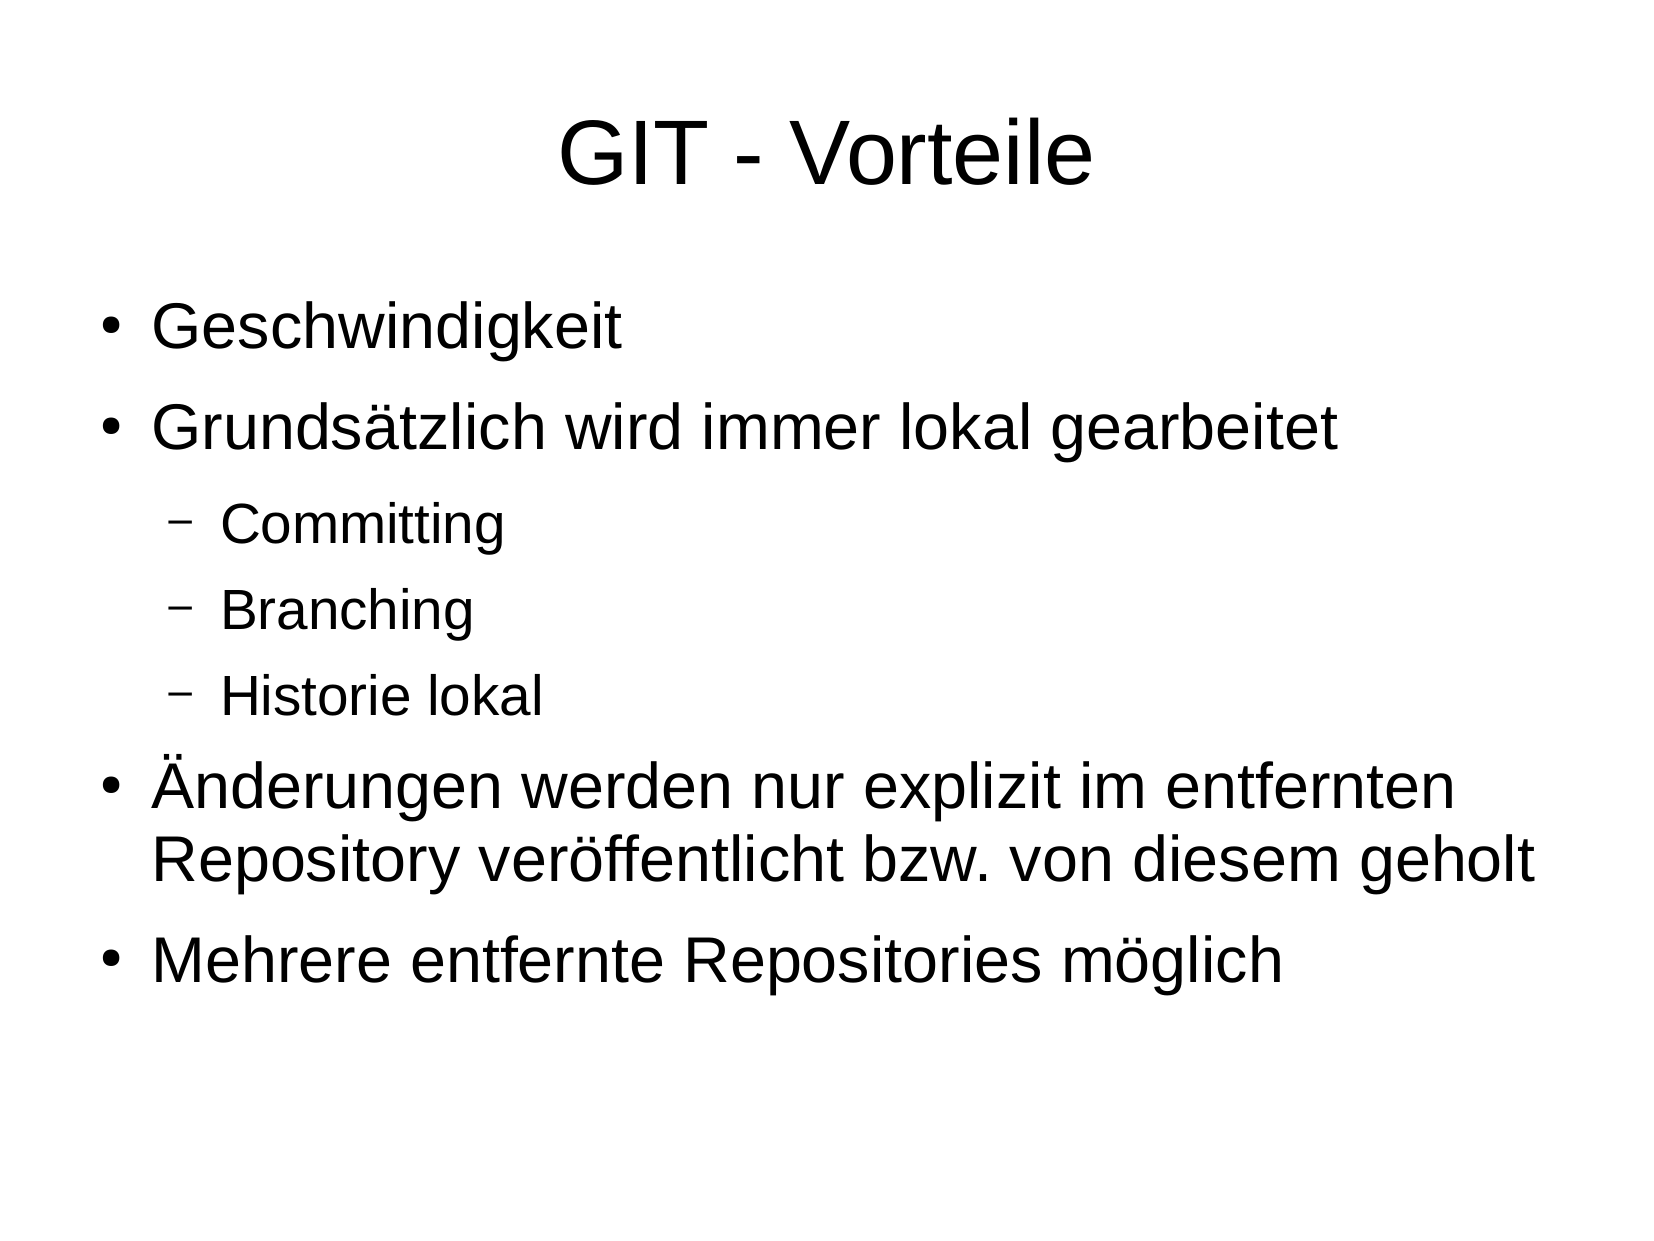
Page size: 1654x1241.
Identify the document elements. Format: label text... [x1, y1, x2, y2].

title GIT - Vorteile [82, 49, 1571, 257]
list Geschwindigkeit Grundsätzlich wird immer lokal gearbeitet Committing Branching Historie lokal Änderungen werden nur explizit im entfernten Repository veröffentlicht bzw. von diesem geholt Mehrere entfernte Repositories möglich [82, 290, 1571, 1010]
